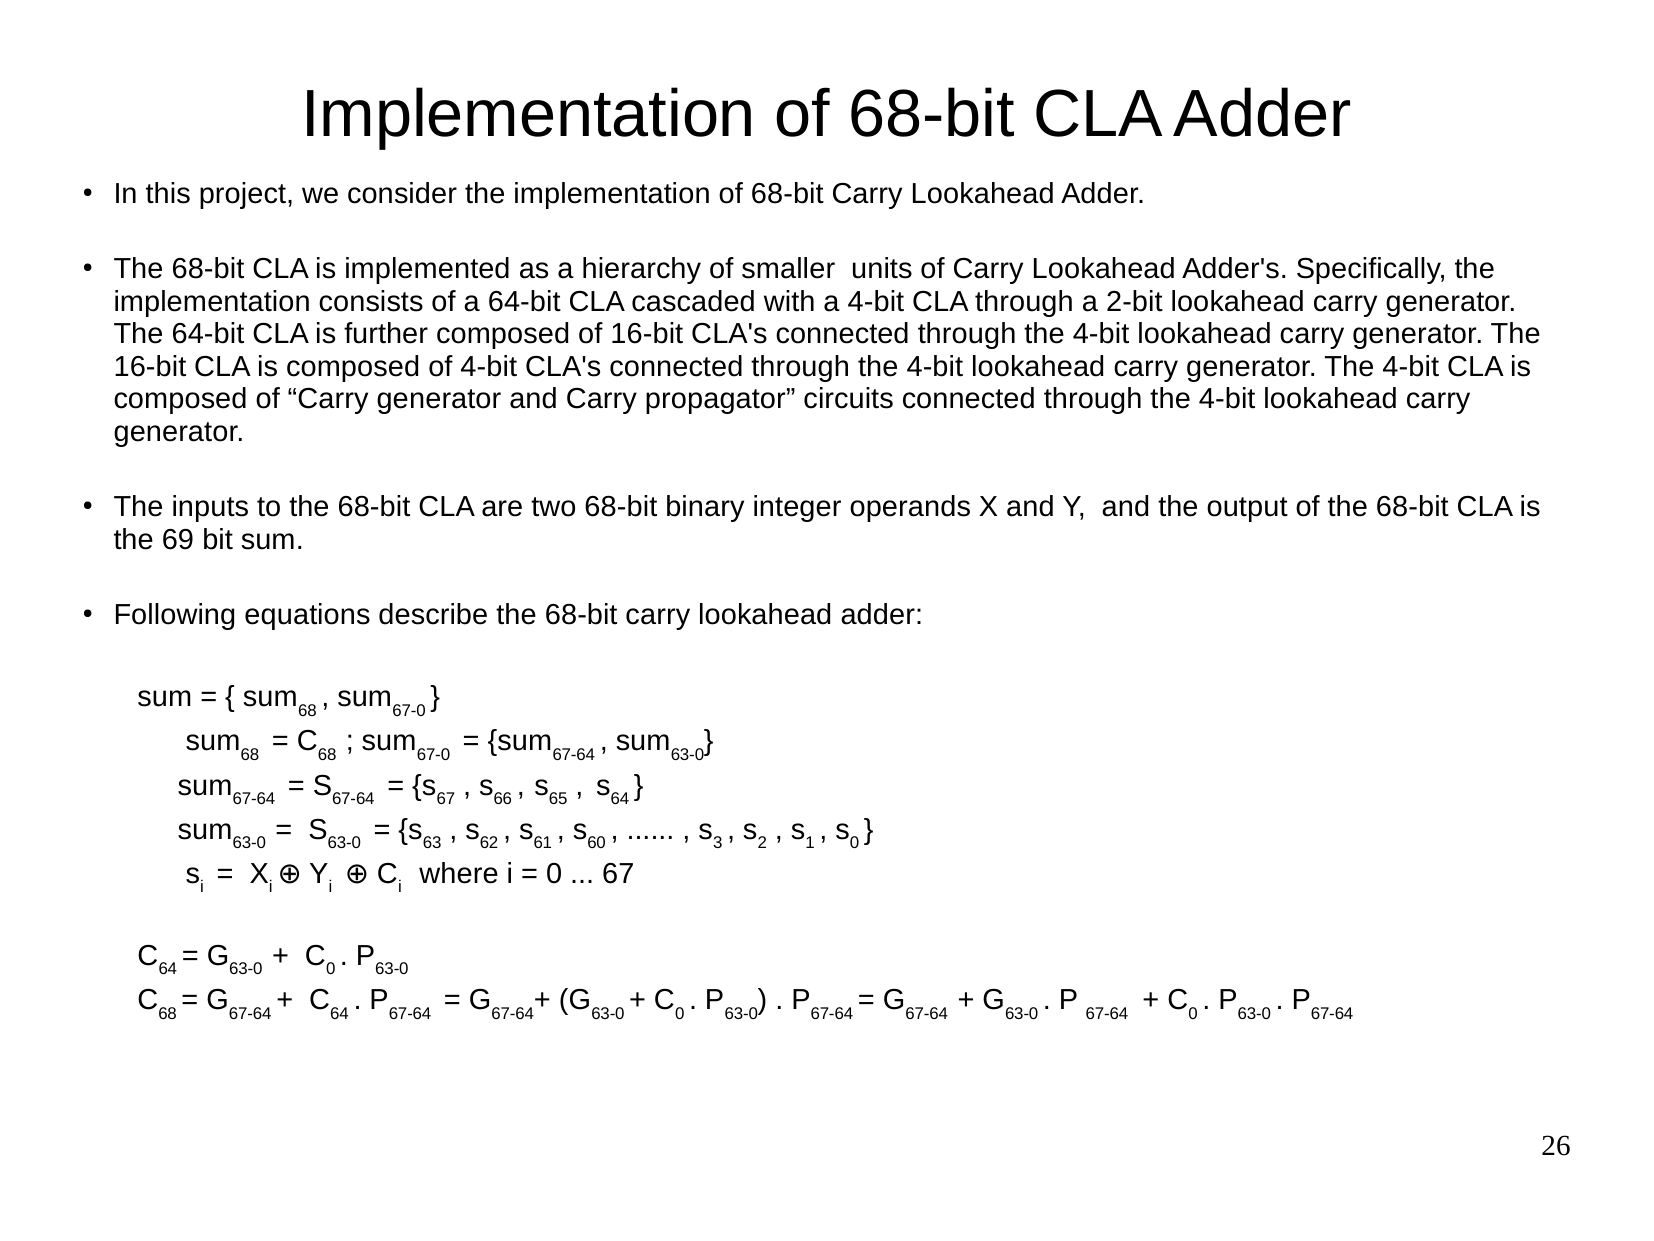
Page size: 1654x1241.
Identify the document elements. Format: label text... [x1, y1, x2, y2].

list In this project, we consider the implementation of 68-bit Carry Lookahead Adder. The 68-bit CLA is implemented as a hierarchy of smaller units of Carry Lookahead Adder's. Specifically, the implementation consists of a 64-bit CLA cascaded with a 4-bit CLA through a 2-bit lookahead carry generator. The 64-bit CLA is further composed of 16-bit CLA's connected through the 4-bit lookahead carry generator. The 16-bit CLA is composed of 4-bit CLA's connected through the 4-bit lookahead carry generator. The 4-bit CLA is composed of “Carry generator and Carry propagator” circuits connected through the 4-bit lookahead carry generator. The inputs to the 68-bit CLA are two 68-bit binary integer operands X and Y, and the output of the 68-bit CLA is the 69 bit sum. Following equations describe the 68-bit carry lookahead adder: sum = { sum68 , sum67-0 } sum68 = C68 ; sum67-0 = {sum67-64 , sum63-0} sum67-64 = S67-64 = {s67 , s66 , s65 , s64 } sum63-0 = S63-0 = {s63 , s62 , s61 , s60 , ...... , s3 , s2 , s1 , s0 } si = Xi ⊕ Yi ⊕ Ci where i = 0 ... 67 C64 = G63-0 + C0 . P63-0 C68 = G67-64 + C64 . P67-64 = G67-64+ (G63-0 + C0 . P63-0) . P67-64 = G67-64 + G63-0 . P 67-64 + C0 . P63-0 . P67-64 [82, 177, 1571, 1099]
title Implementation of 68-bit CLA Adder [82, 49, 1571, 177]
